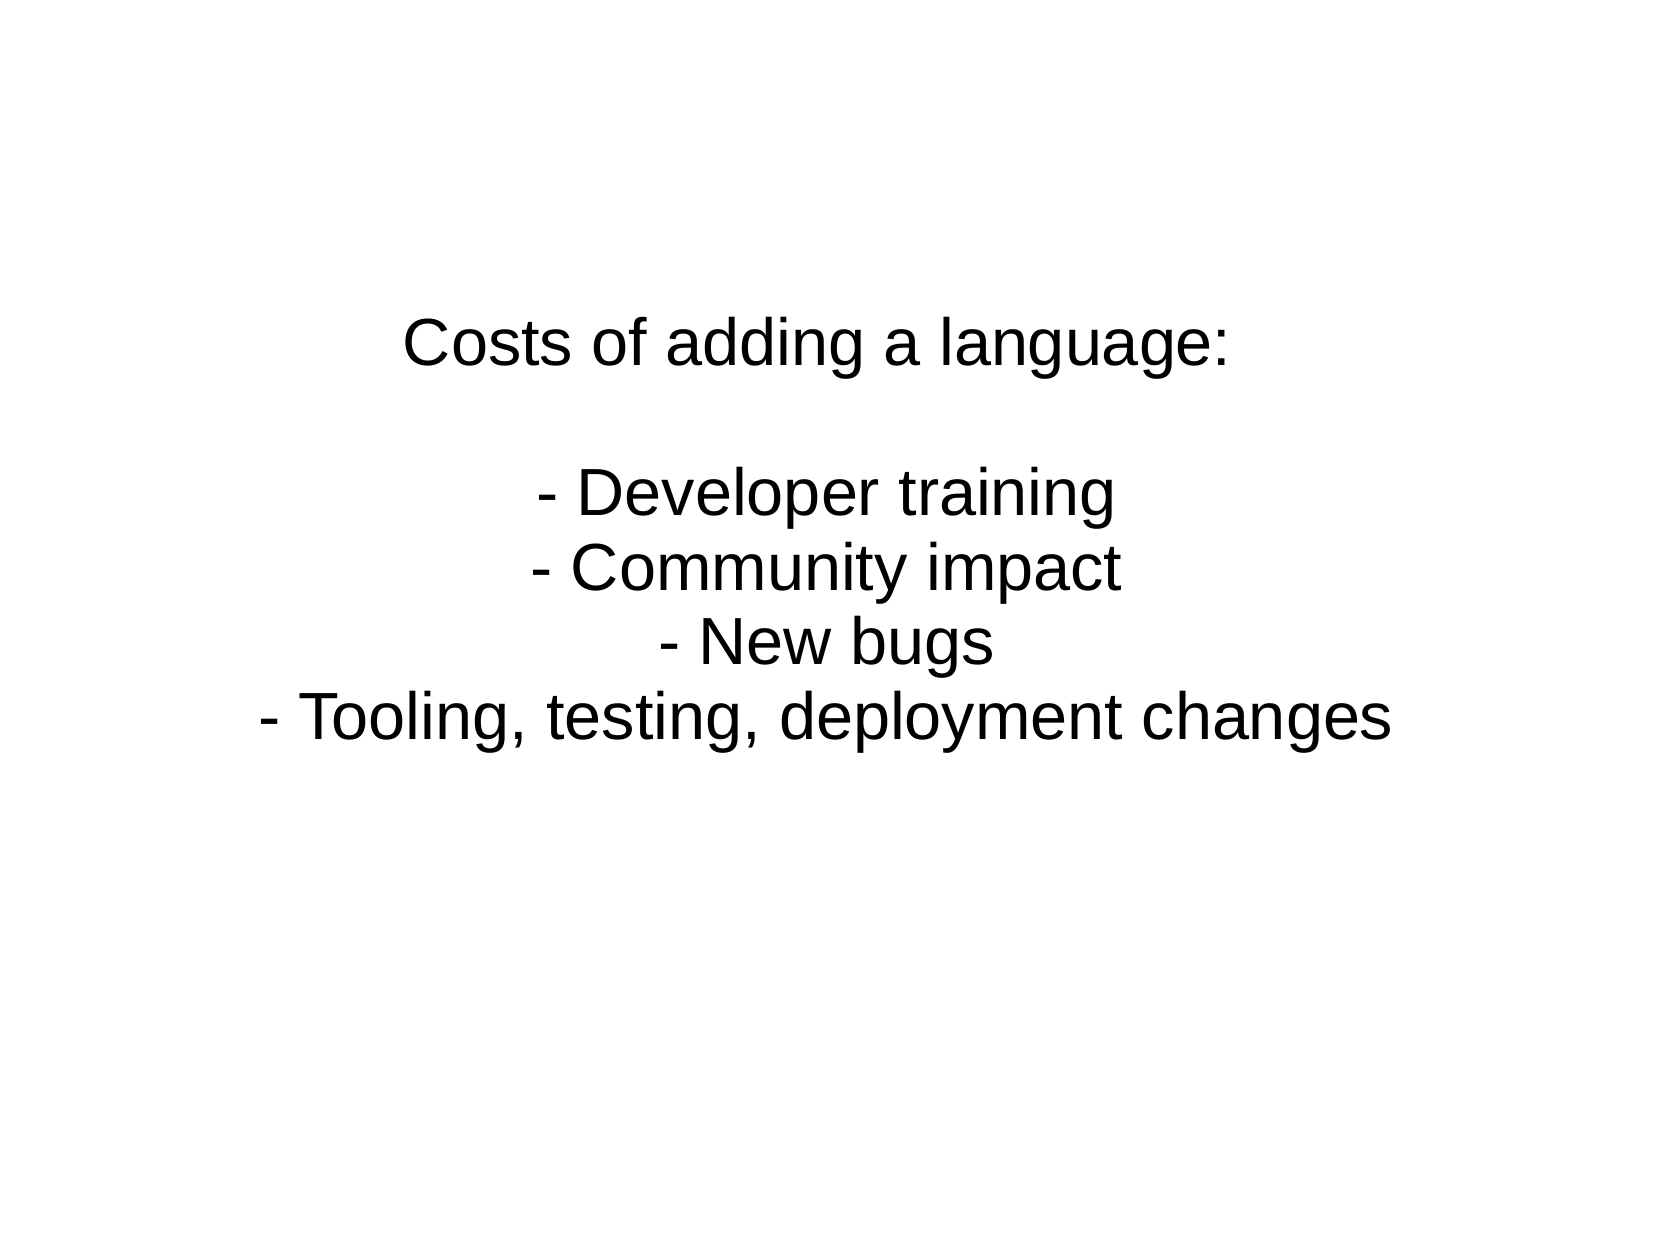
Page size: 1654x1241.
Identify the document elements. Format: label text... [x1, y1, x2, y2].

subtitle Costs of adding a language: - Developer training - Community impact - New bugs - Tooling, testing, deployment changes [82, 49, 1571, 1010]
